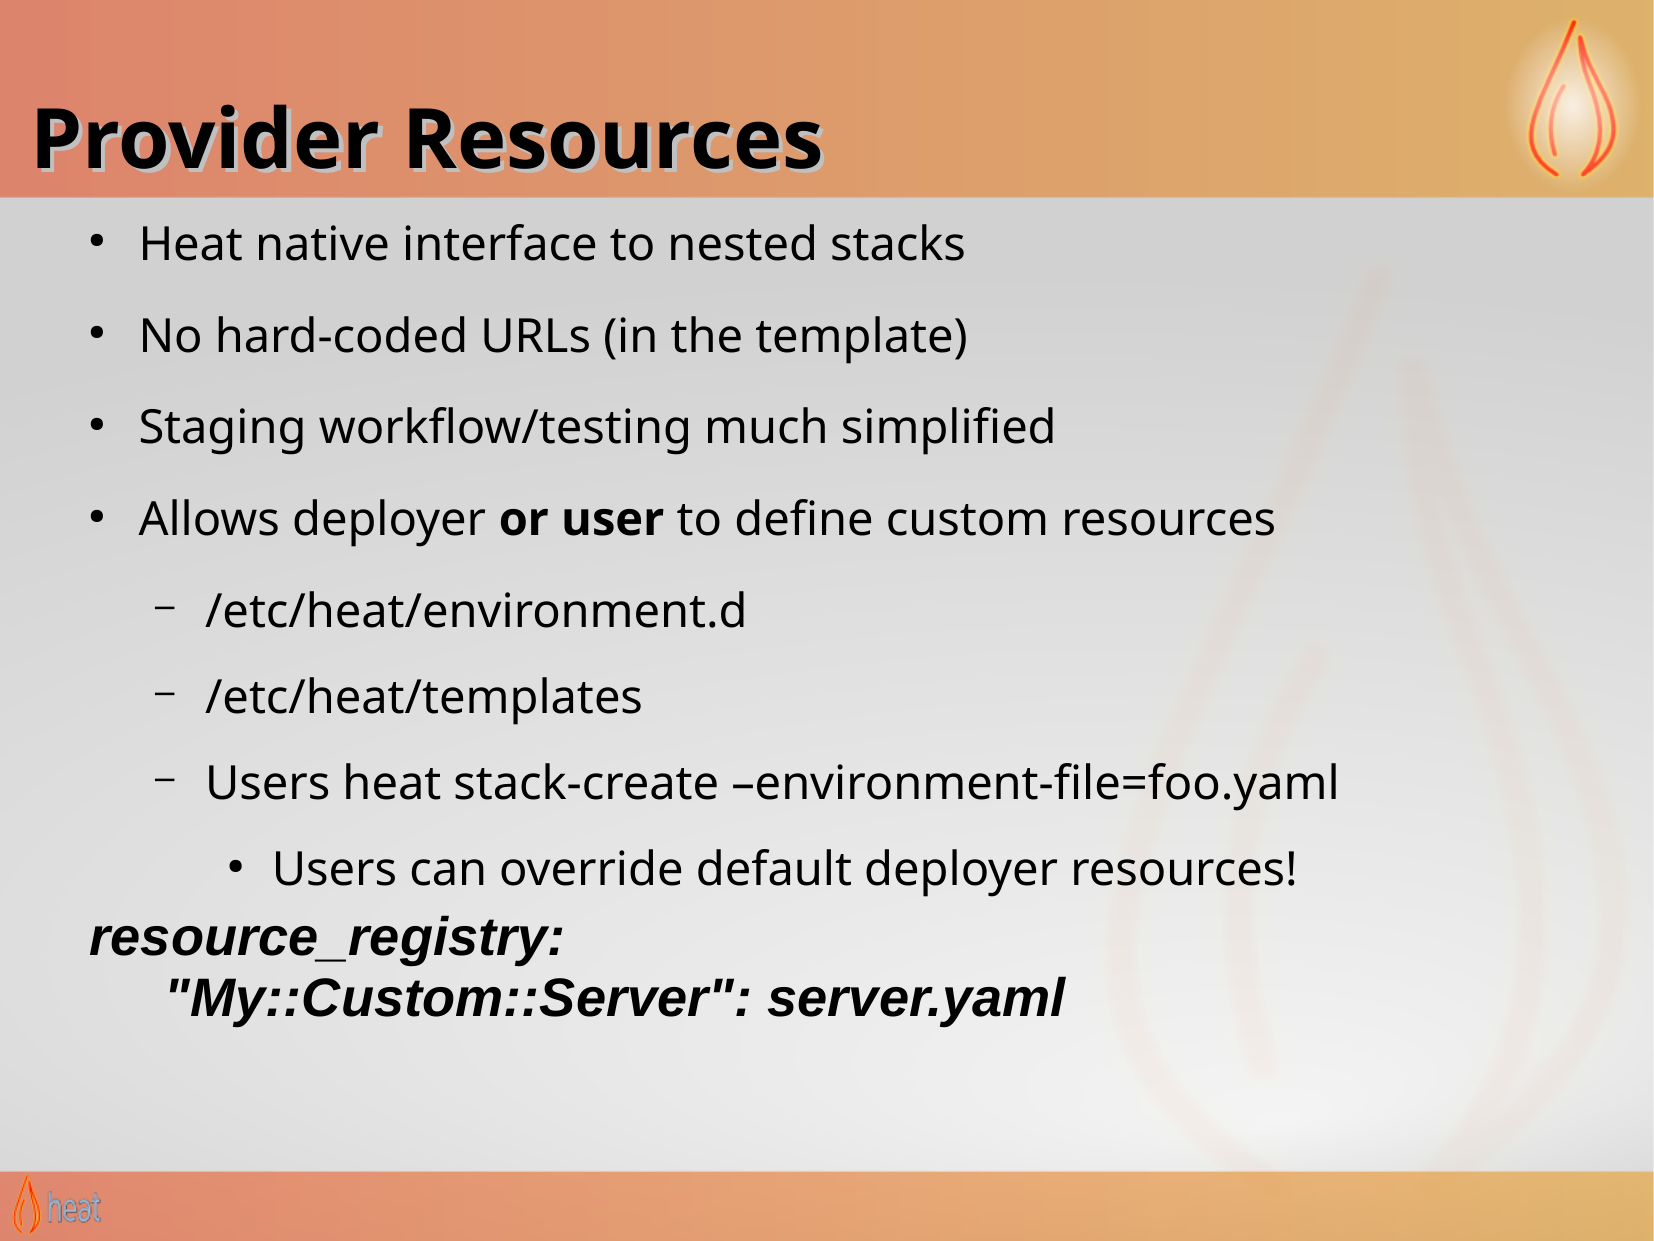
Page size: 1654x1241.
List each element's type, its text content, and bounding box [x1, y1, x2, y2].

list Heat native interface to nested stacks No hard-coded URLs (in the template) Staging workflow/testing much simplified Allows deployer or user to define custom resources /etc/heat/environment.d /etc/heat/templates Users heat stack-create –environment-file=foo.yaml Users can override default deployer resources! [71, 210, 1606, 901]
title Provider Resources [30, 23, 1606, 249]
picture [0, 0, 1654, 1241]
text_box resource_registry: "My::Custom::Server": server.yaml [75, 899, 1082, 1036]
